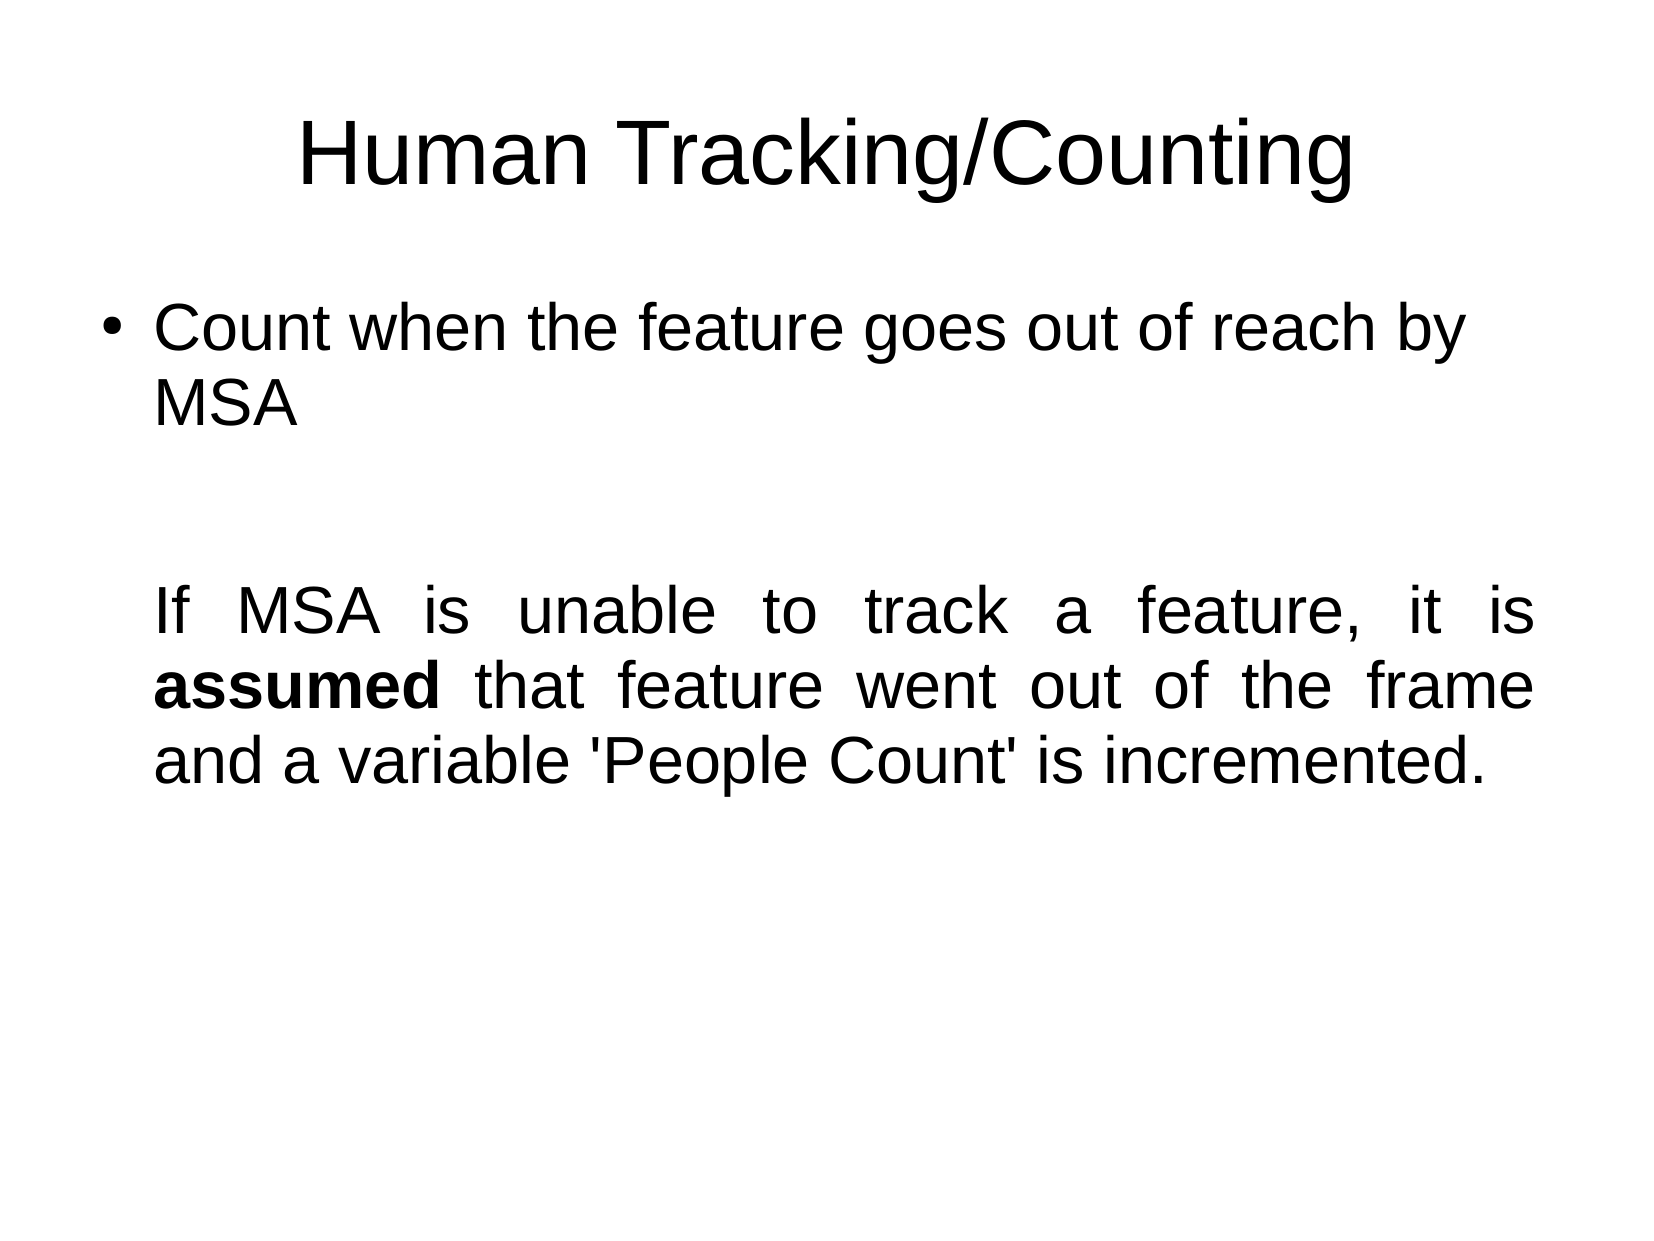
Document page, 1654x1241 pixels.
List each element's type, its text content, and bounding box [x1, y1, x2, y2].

title Human Tracking/Counting [82, 49, 1571, 257]
list Count when the feature goes out of reach by MSA If MSA is unable to track a feature, it is assumed that feature went out of the frame and a variable 'People Count' is incremented. [82, 290, 1538, 1010]
